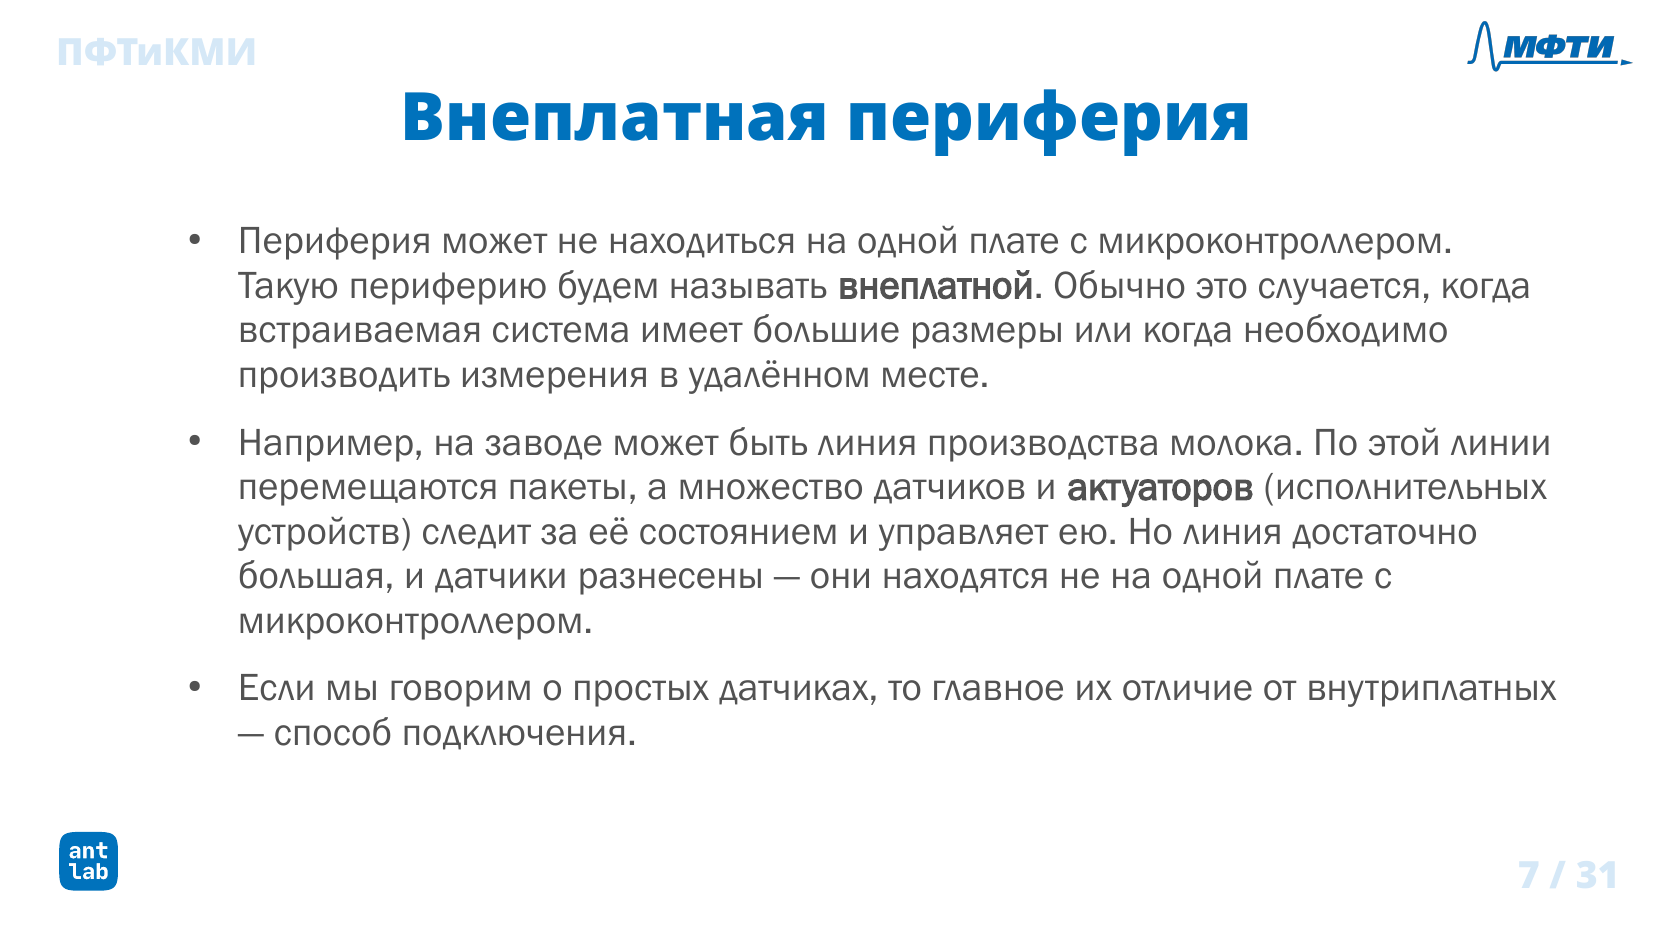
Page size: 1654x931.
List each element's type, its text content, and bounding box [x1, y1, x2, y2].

list Периферия может не находиться на одной плате с микроконтроллером. Такую периферию будем называть внеплатной. Обычно это случается, когда встраиваемая система имеет большие размеры или когда необходимо производить измерения в удалённом месте. Например, на заводе может быть линия производства молока. По этой линии перемещаются пакеты, а множество датчиков и актуаторов (исполнительных устройств) следит за её состоянием и управляет ею. Но линия достаточно большая, и датчики разнесены — они находятся не на одной плате с микроконтроллером. Если мы говорим о простых датчиках, то главное их отличие от внутриплатных — способ подключения. [171, 217, 1565, 758]
title Внеплатная периферия [82, 20, 1571, 209]
picture [1446, 0, 1654, 93]
